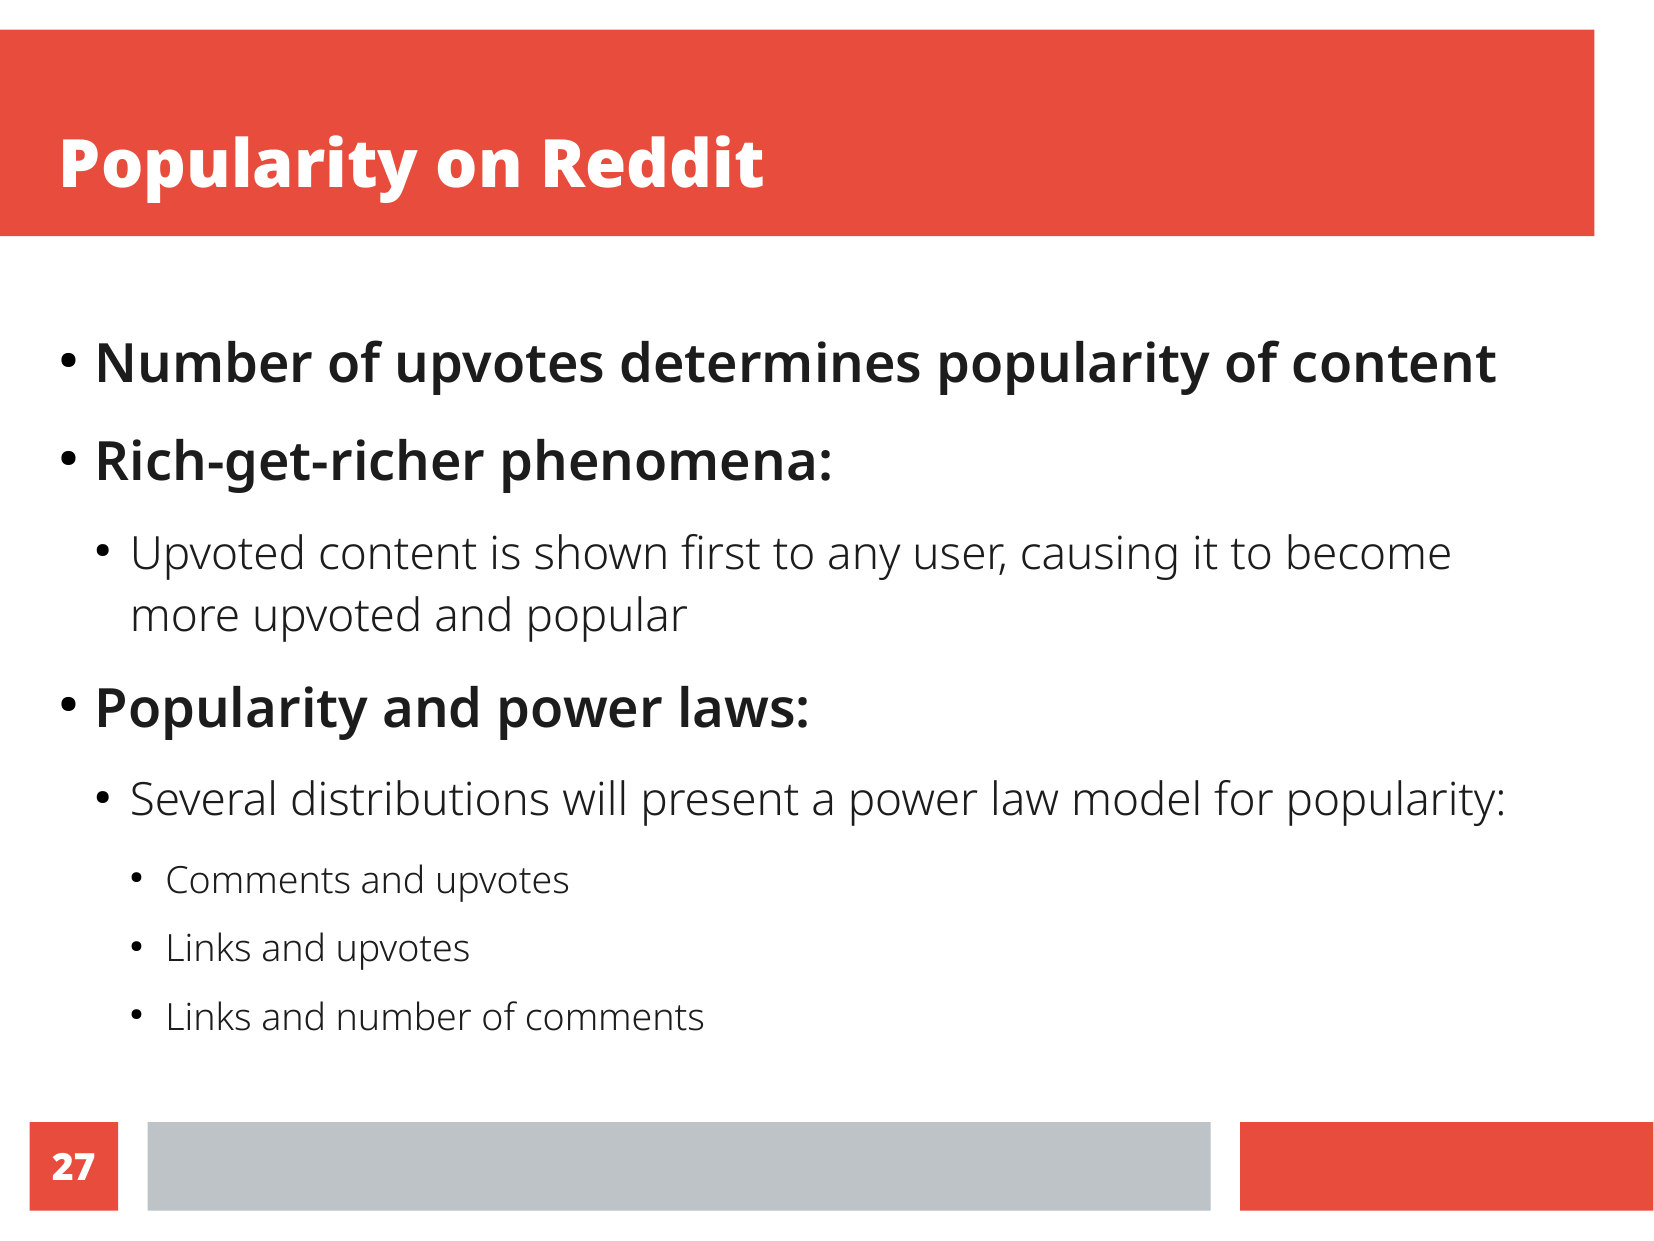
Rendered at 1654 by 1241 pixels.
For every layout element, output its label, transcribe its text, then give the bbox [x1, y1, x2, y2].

list Number of upvotes determines popularity of content Rich-get-richer phenomena: Upvoted content is shown first to any user, causing it to become more upvoted and popular Popularity and power laws: Several distributions will present a power law model for popularity: Comments and upvotes Links and upvotes Links and number of comments [59, 324, 1565, 1093]
title Popularity on Reddit [59, 59, 1595, 207]
